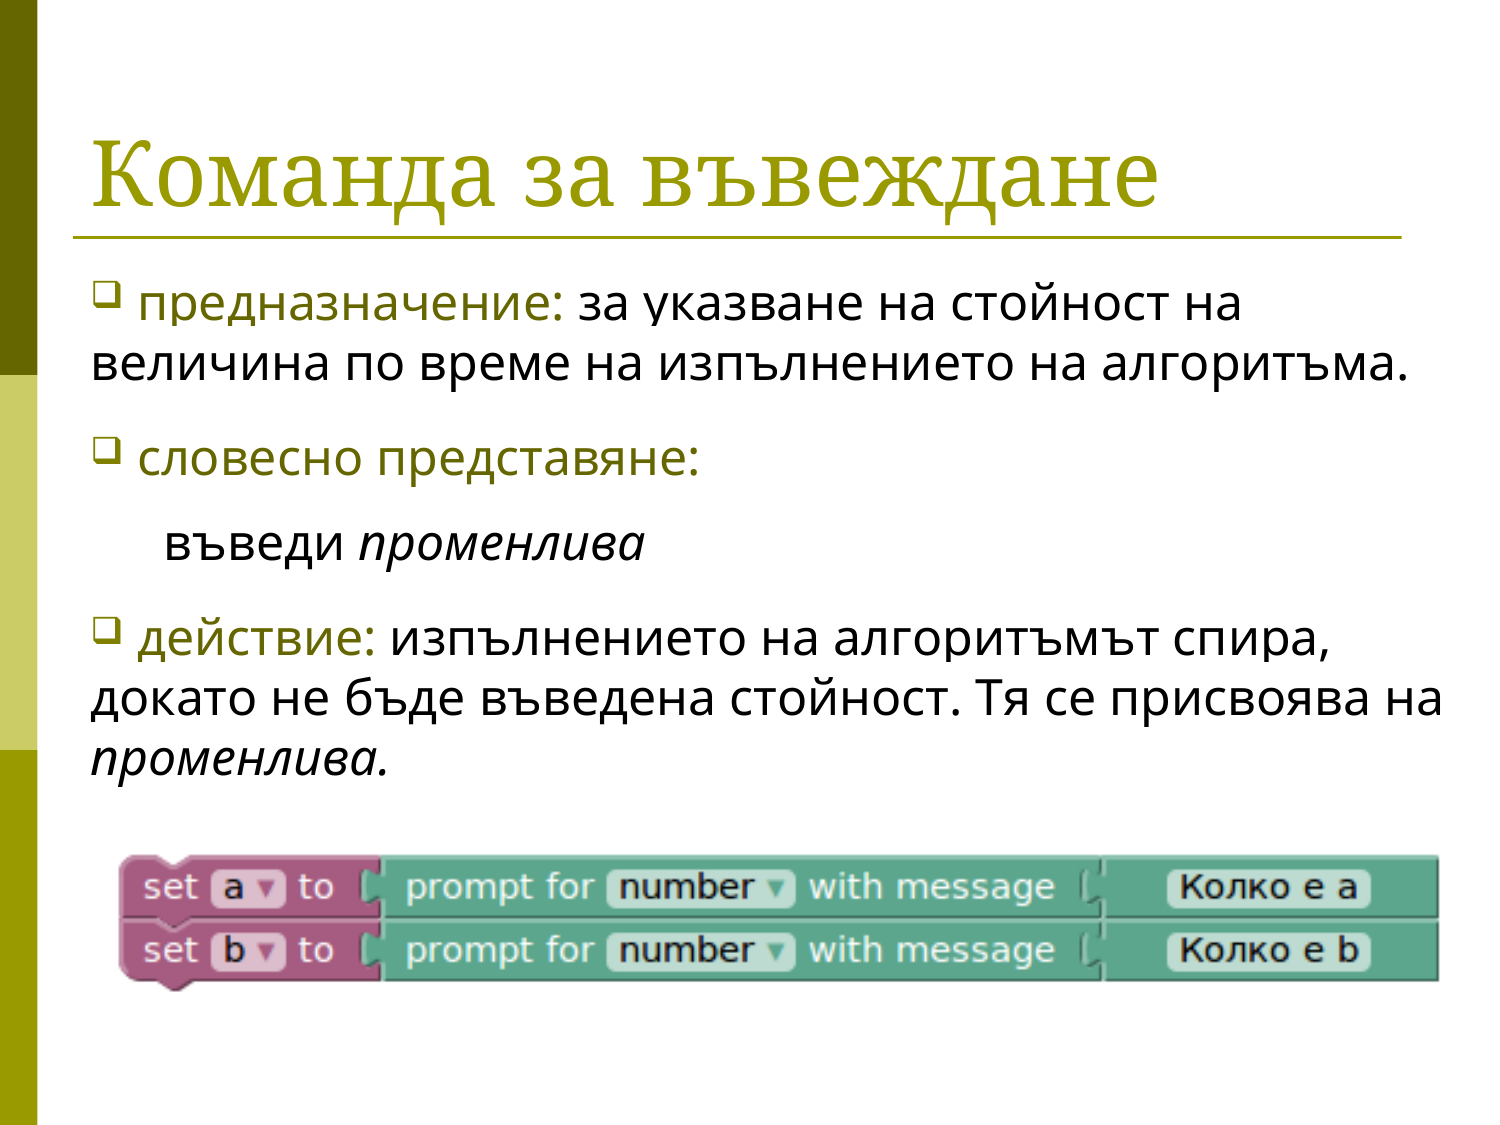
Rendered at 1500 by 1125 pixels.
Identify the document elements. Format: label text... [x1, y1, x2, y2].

title Команда за въвеждане [75, 0, 1500, 233]
list предназначение: за указване на стойност на величина по време на изпълнението на алгоритъма. словесно представяне: въведи променлива действие: изпълнението на алгоритъмът спира, докато не бъде въведена стойност. Тя се присвоява на променлива. [75, 262, 1500, 1063]
picture [100, 841, 1459, 1004]
